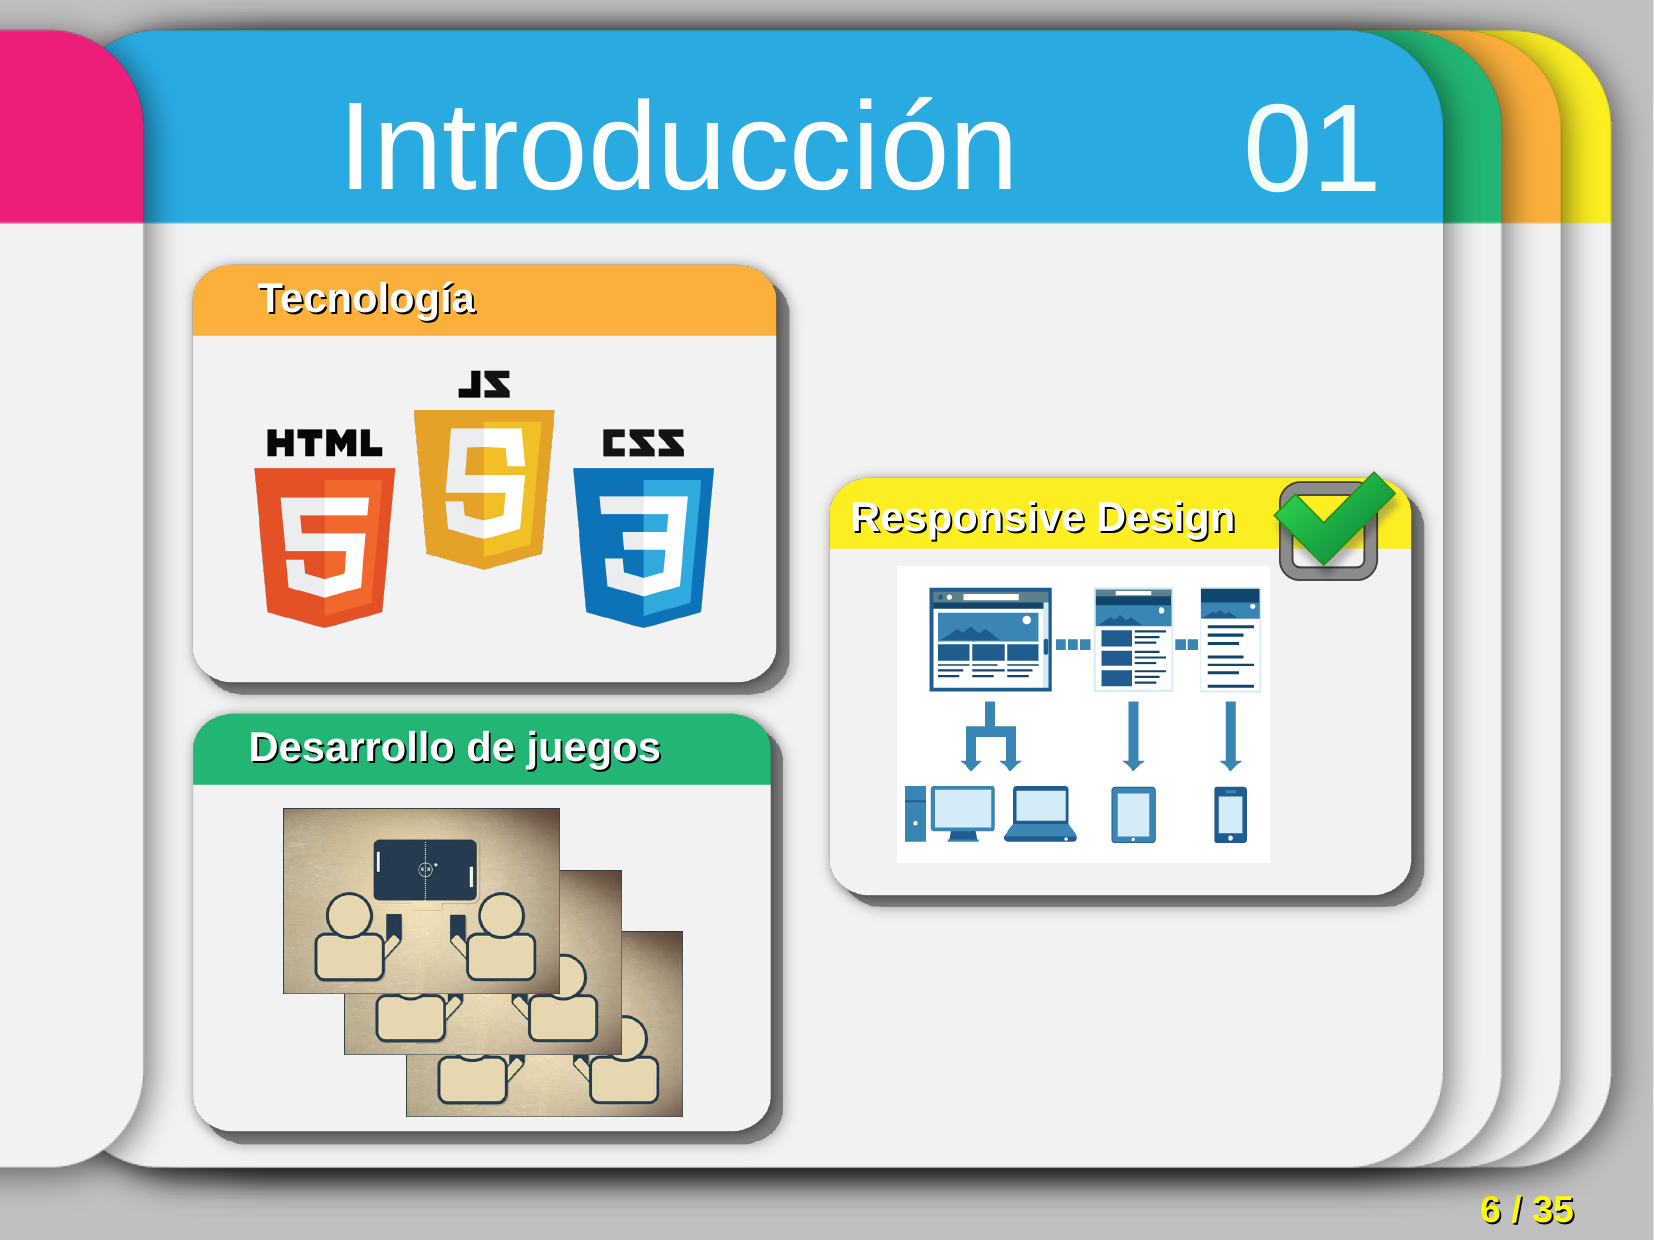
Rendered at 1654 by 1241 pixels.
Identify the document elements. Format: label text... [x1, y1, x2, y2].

text_box 01 [1228, 58, 1404, 225]
picture [0, 0, 1654, 1241]
title Responsive Design [850, 484, 1236, 550]
title Introducción [118, 59, 1241, 235]
title Desarrollo de juegos [248, 713, 662, 780]
title Tecnología [257, 265, 476, 331]
